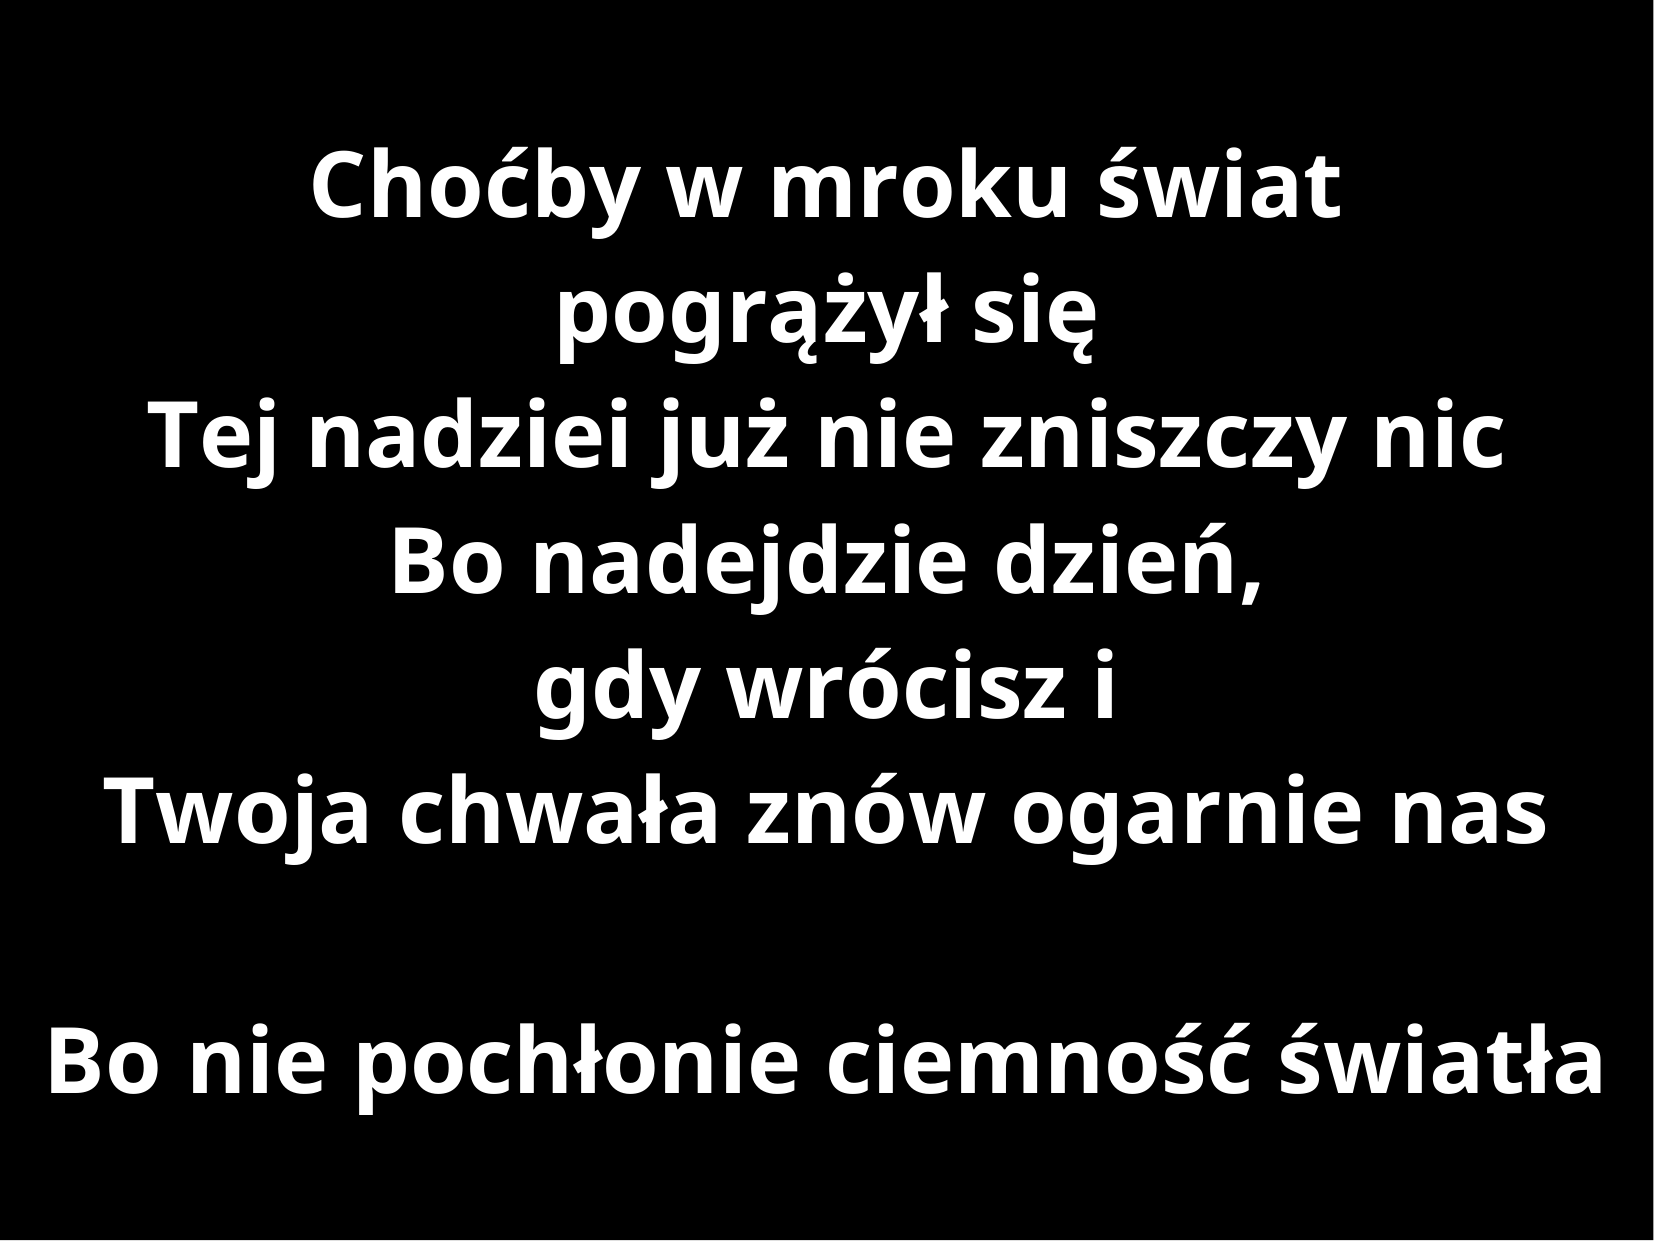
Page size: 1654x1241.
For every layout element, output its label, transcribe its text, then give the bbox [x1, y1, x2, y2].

title Choćby w mroku świat pogrążył się Tej nadziei już nie zniszczy nic Bo nadejdzie dzień, gdy wrócisz i Twoja chwała znów ogarnie nas Bo nie pochłonie ciemność światła [0, 0, 1654, 1241]
